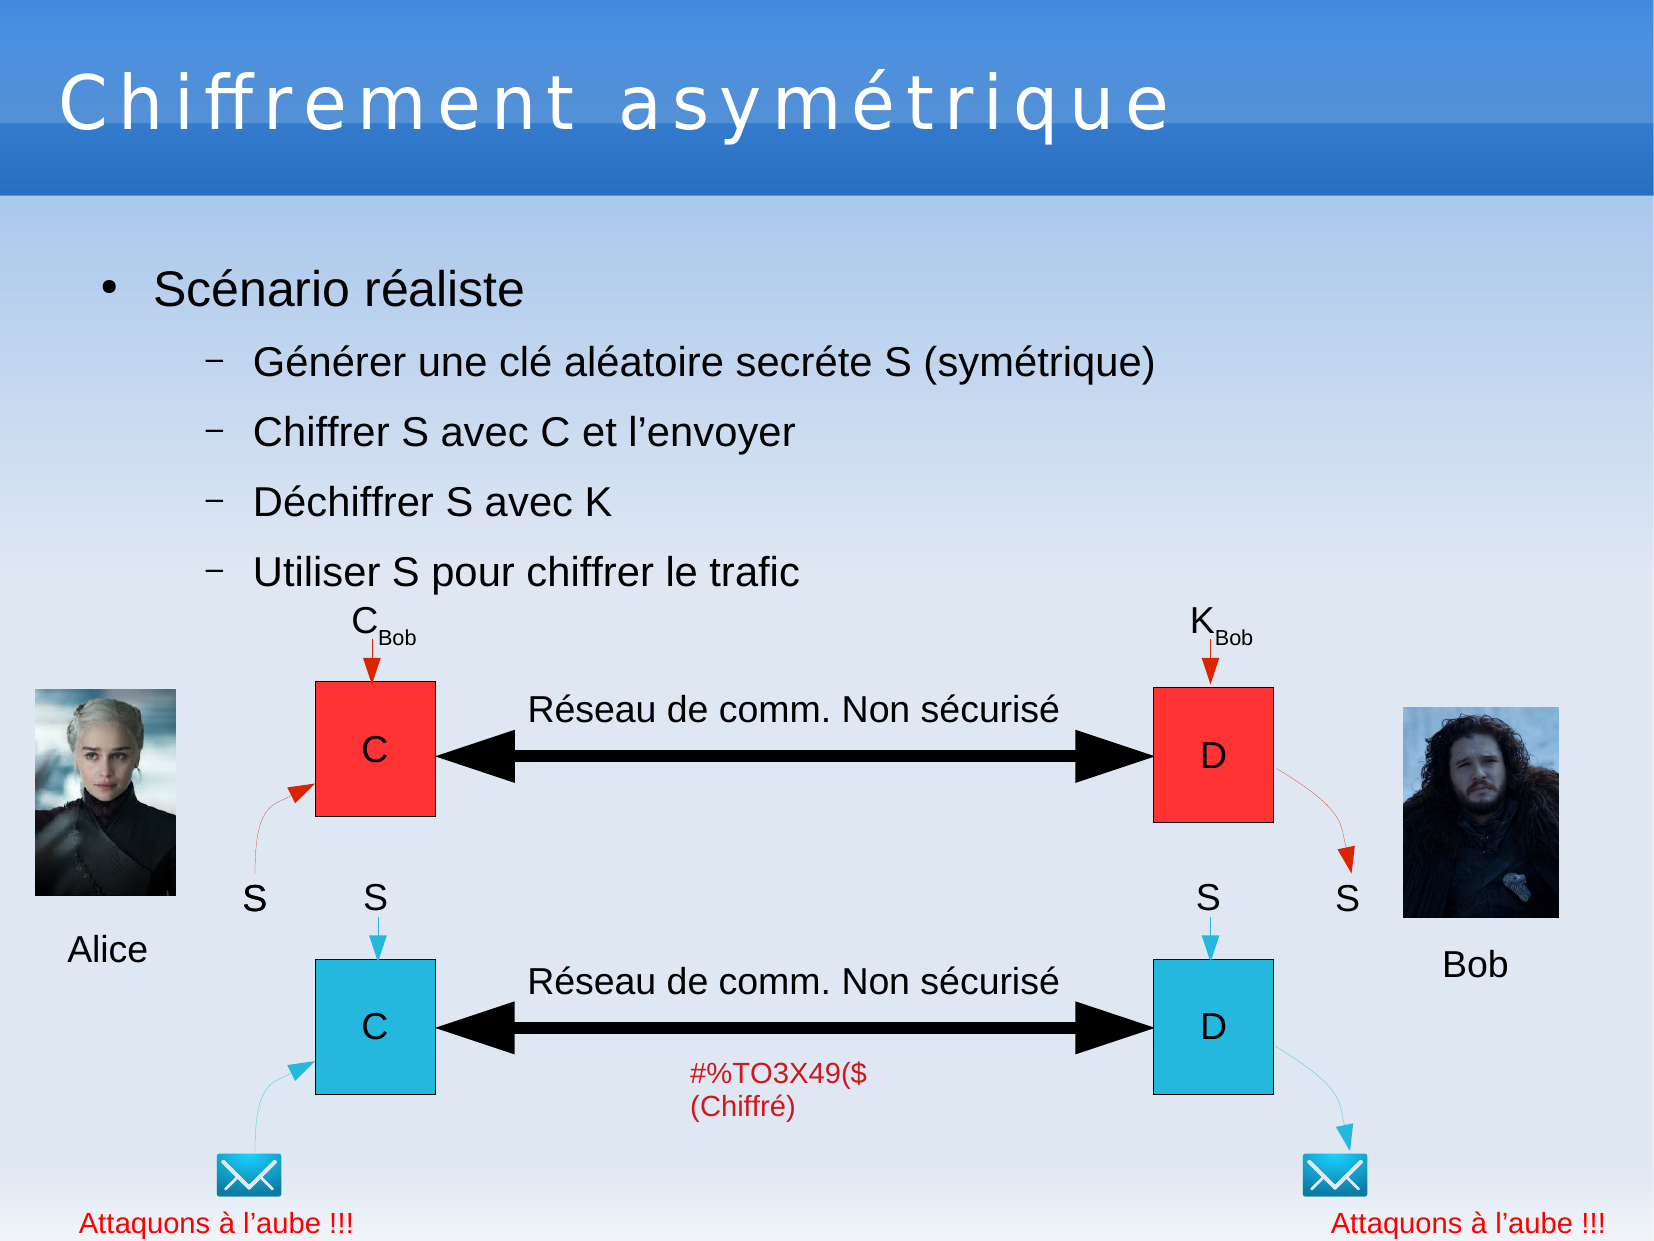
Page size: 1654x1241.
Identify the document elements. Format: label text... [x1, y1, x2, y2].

text_box Réseau de comm. Non sécurisé [512, 952, 1075, 1010]
text_box Alice [52, 921, 164, 979]
text_box KBob [1175, 591, 1269, 658]
text_box C [315, 681, 436, 817]
text_box S [1181, 869, 1236, 927]
text_box Bob [1427, 935, 1524, 993]
text_box Réseau de comm. Non sécurisé [512, 681, 1076, 739]
text_box D [1153, 687, 1274, 823]
title Chiffrement asymétrique [59, 29, 1270, 178]
text_box S [348, 869, 404, 927]
text_box S [1320, 870, 1375, 927]
text_box C [315, 959, 436, 1095]
text_box D [1153, 959, 1274, 1095]
picture [0, 0, 1654, 1241]
text_box S [227, 870, 283, 927]
text_box #%TO3X49($ (Chiffré) [675, 1049, 883, 1131]
list Scénario réaliste Générer une clé aléatoire secréte S (symétrique) Chiffrer S avec C et l’envoyer Déchiffrer S avec K Utiliser S pour chiffrer le trafic [82, 260, 1516, 675]
text_box Attaquons à l’aube !!! [63, 1199, 370, 1241]
text_box Attaquons à l’aube !!! [1315, 1199, 1622, 1241]
text_box CBob [336, 591, 432, 658]
